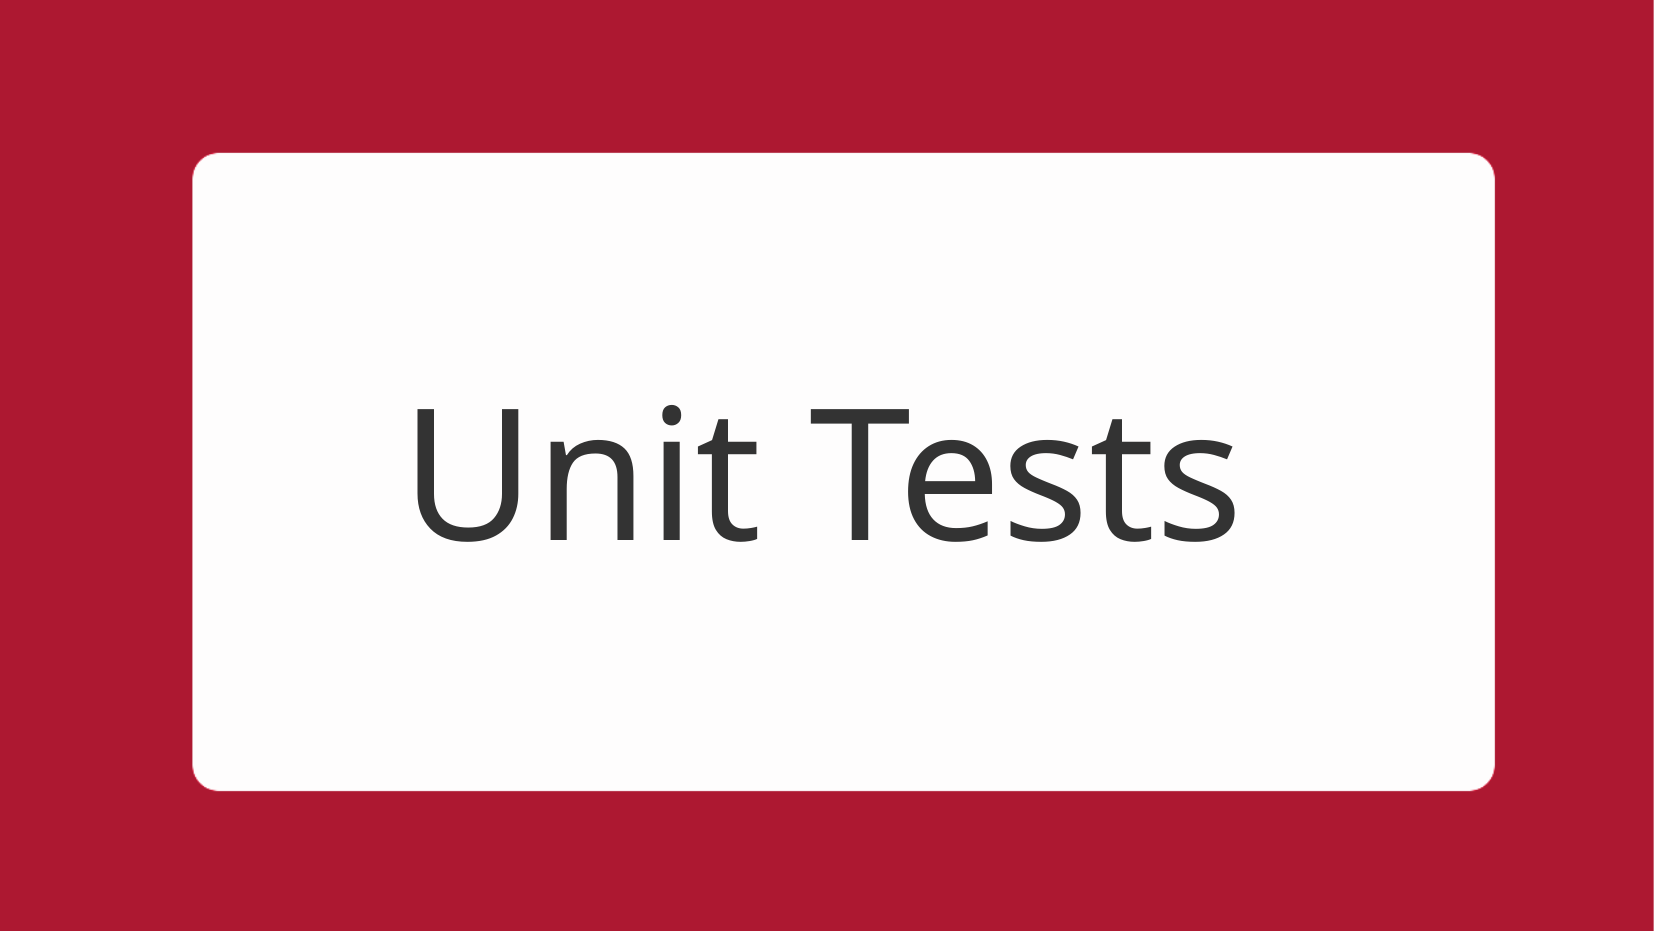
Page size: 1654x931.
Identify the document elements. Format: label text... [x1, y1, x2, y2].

title Unit Tests [64, 60, 1582, 879]
picture [0, 0, 1654, 931]
